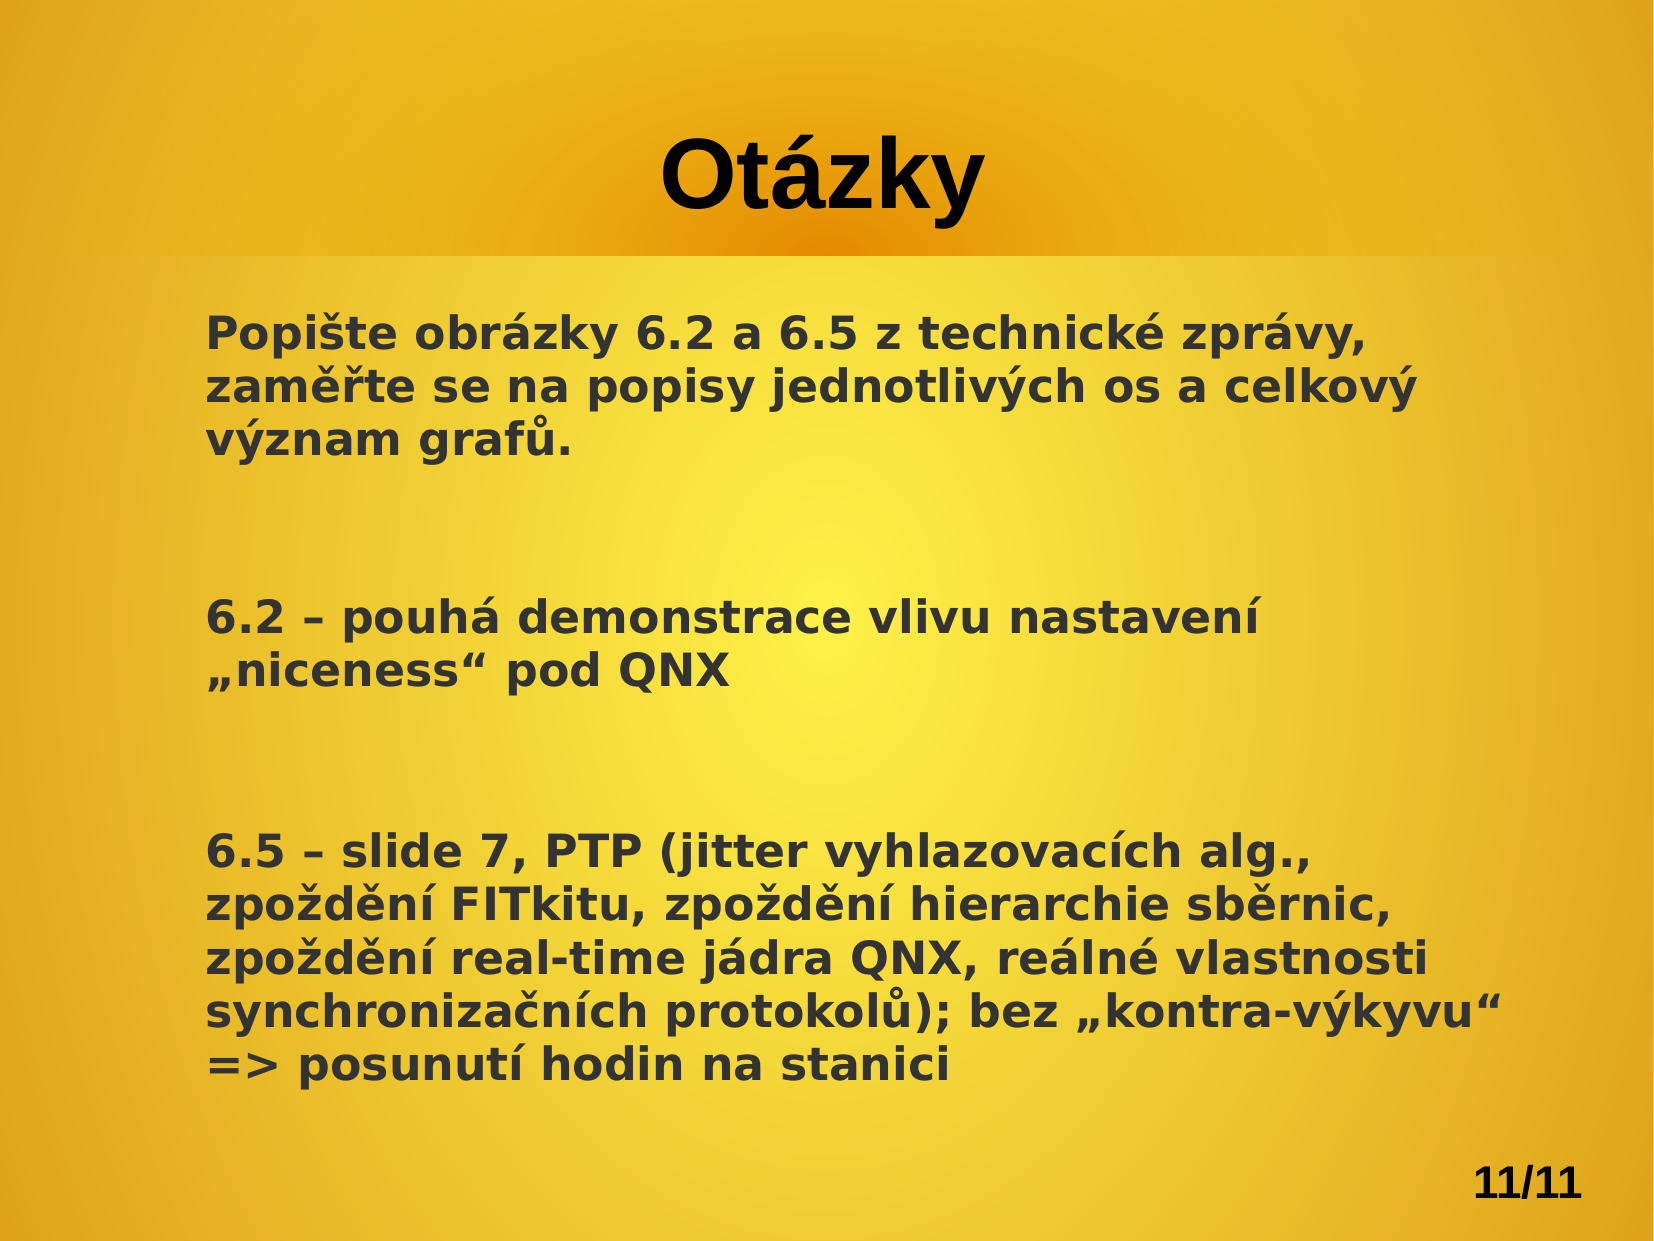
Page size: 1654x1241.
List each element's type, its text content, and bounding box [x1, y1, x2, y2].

text_box <číslo>/11 [1490, 1149, 1654, 1220]
list Popište obrázky 6.2 a 6.5 z technické zprávy, zaměřte se na popisy jednotlivých os a celkový význam grafů. [134, 306, 1519, 532]
title Otázky [78, 70, 1567, 278]
list 6.2 – pouhá demonstrace vlivu nastavení „niceness“ pod QNX 6.5 – slide 7, PTP (jitter vyhlazovacích alg., zpoždění FITkitu, zpoždění hierarchie sběrnic, zpoždění real-time jádra QNX, reálné vlastnosti synchronizačních protokolů); bez „kontra-výkyvu“ => posunutí hodin na stanici [134, 590, 1519, 1182]
